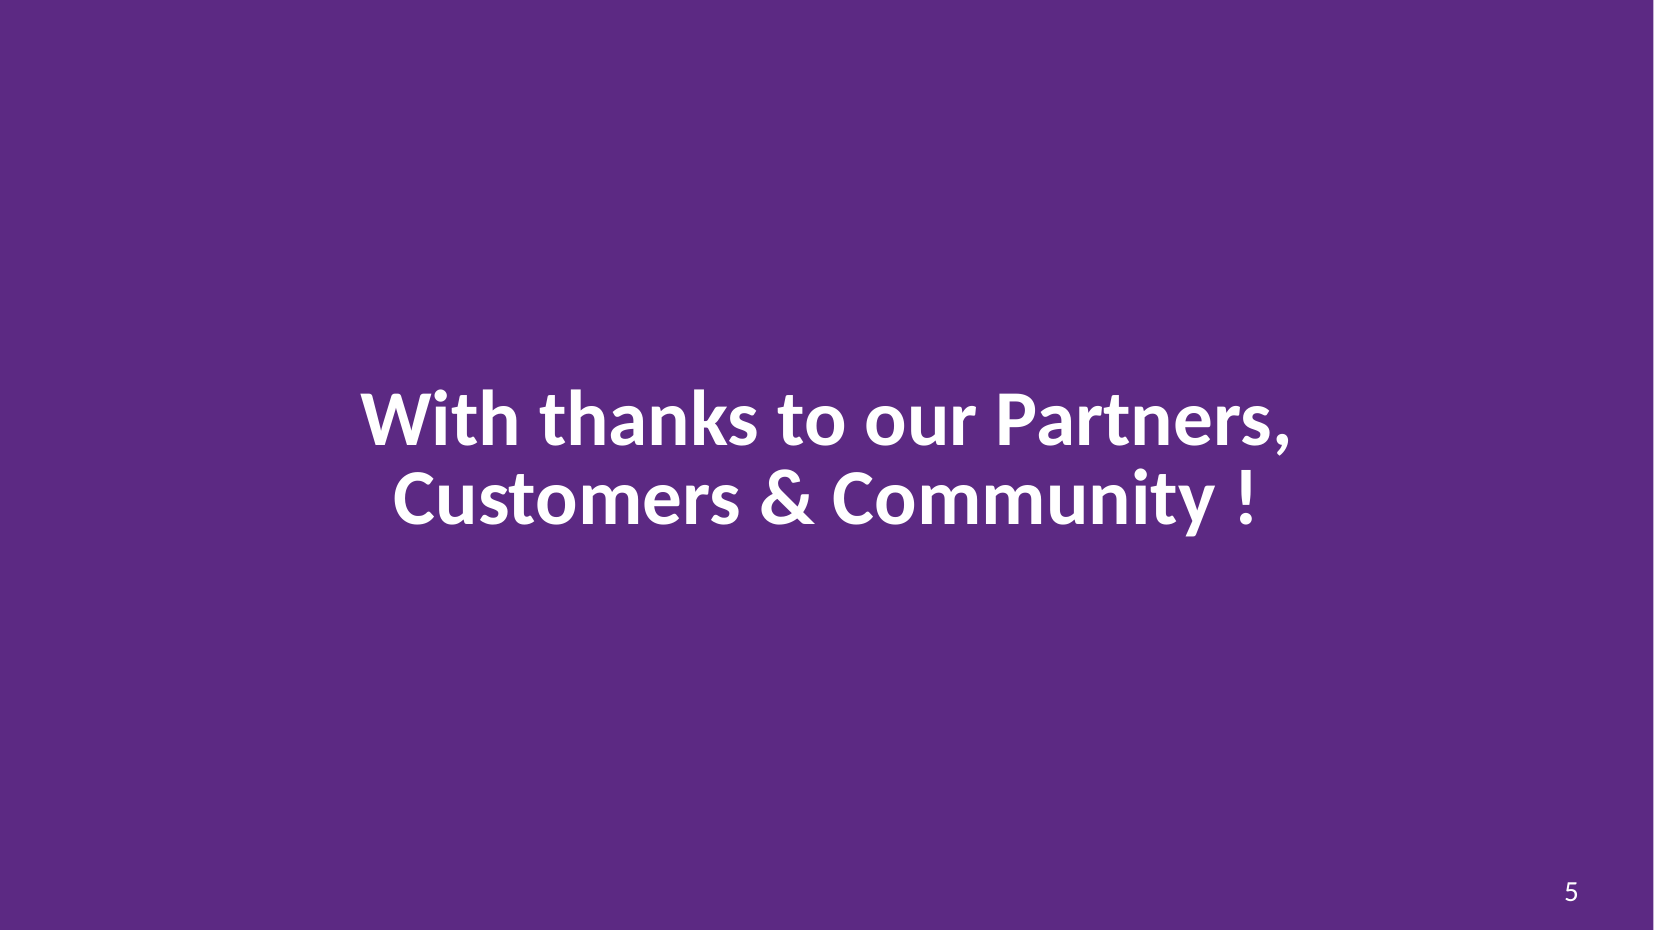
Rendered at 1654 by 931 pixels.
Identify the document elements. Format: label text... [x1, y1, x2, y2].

text_box With thanks to our Partners, Customers & Community ! [254, 378, 1399, 552]
